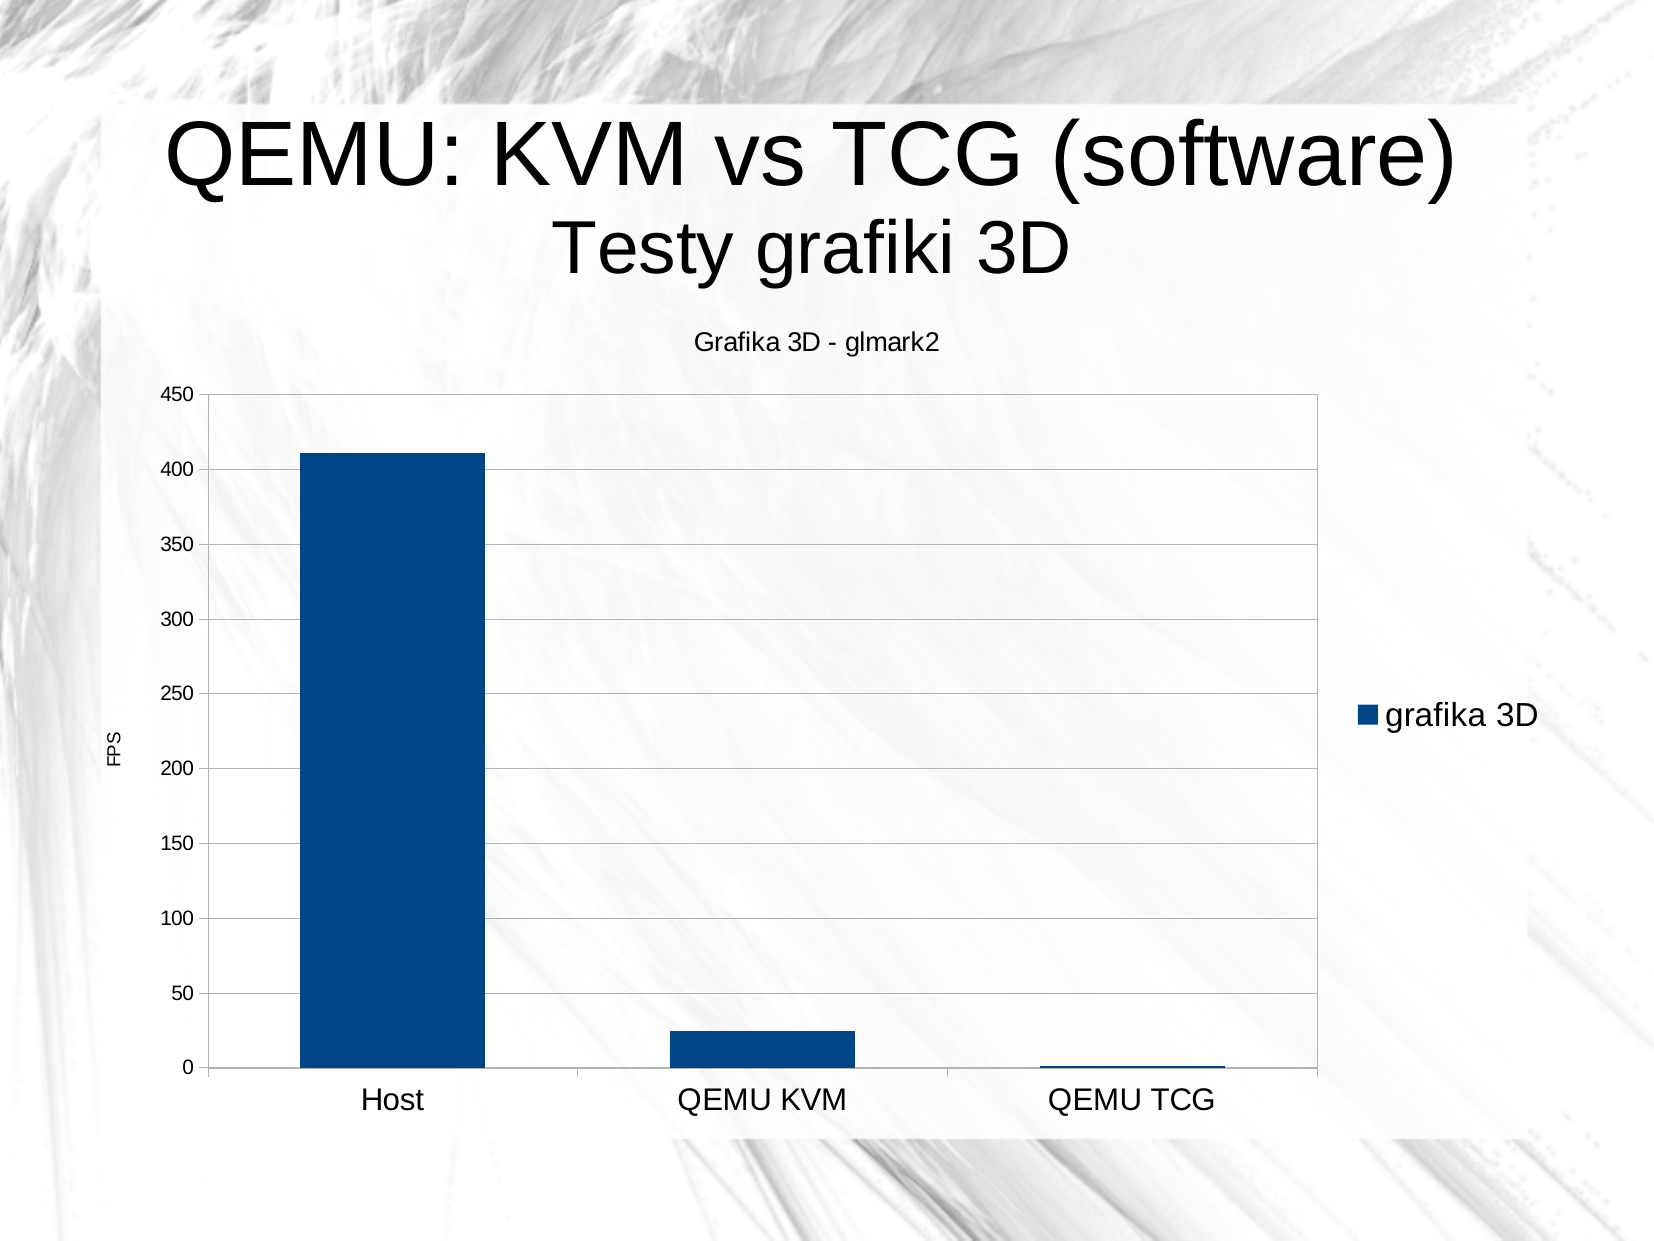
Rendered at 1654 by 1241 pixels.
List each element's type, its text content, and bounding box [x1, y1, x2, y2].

chart [70, 295, 1562, 1134]
title QEMU: KVM vs TCG (software) Testy grafiki 3D [118, 102, 1506, 290]
picture [0, 0, 1654, 1241]
